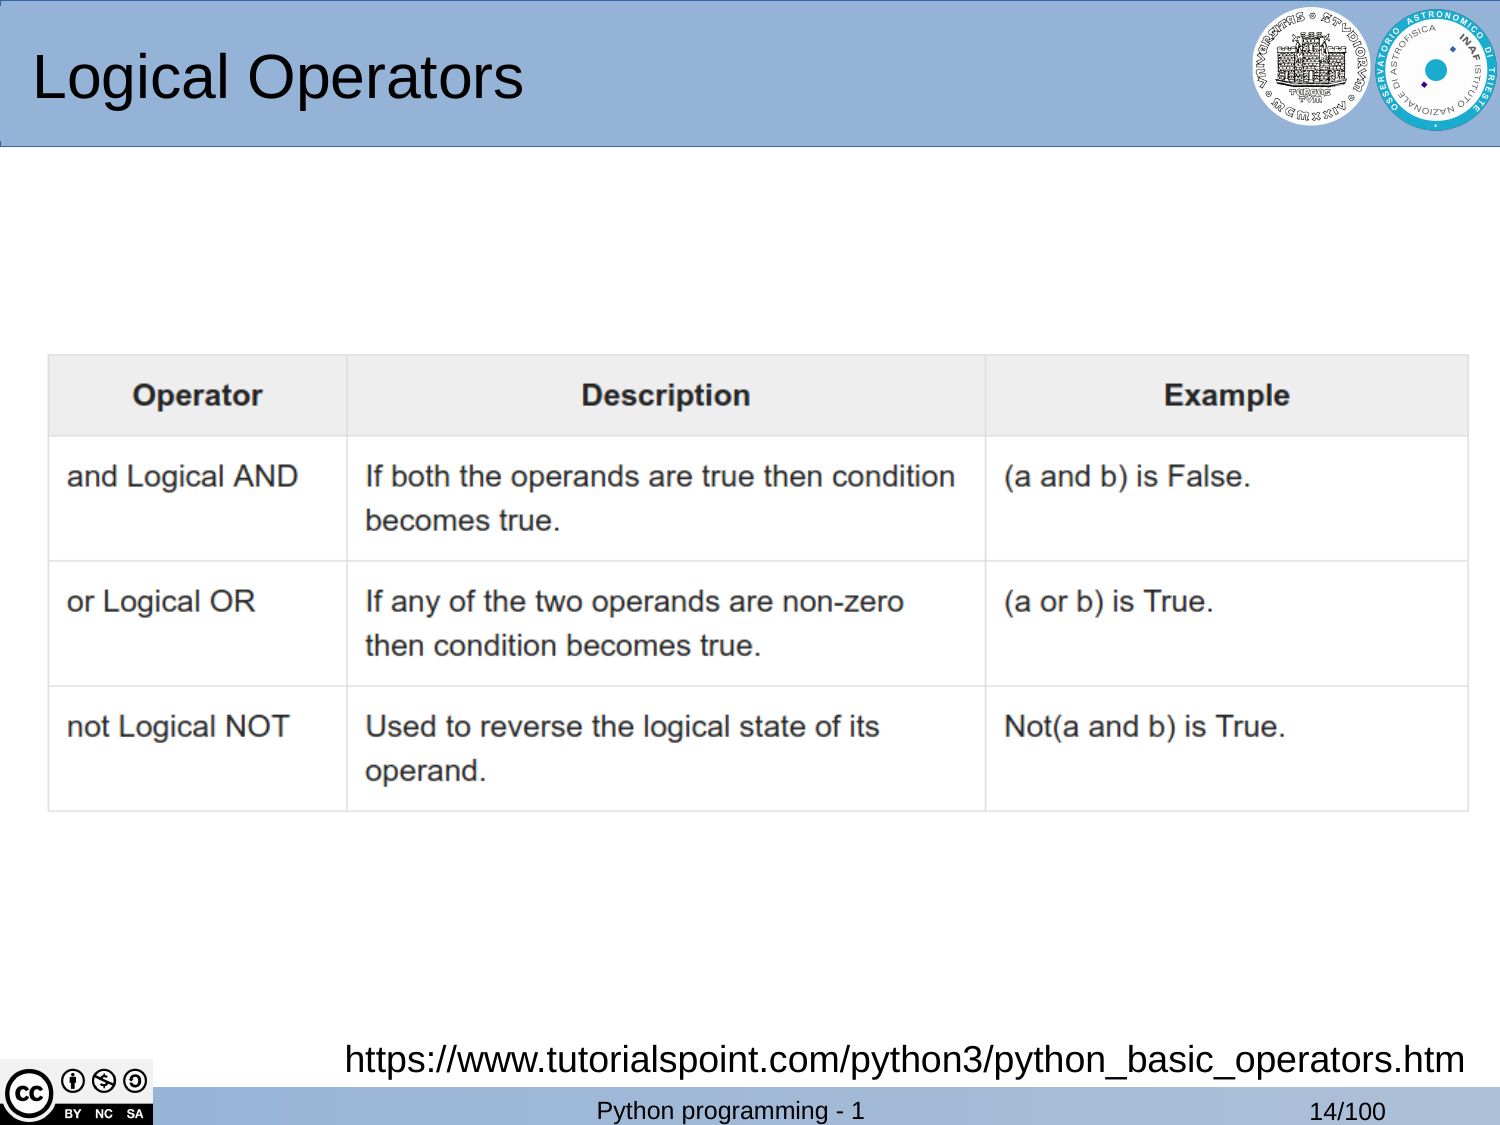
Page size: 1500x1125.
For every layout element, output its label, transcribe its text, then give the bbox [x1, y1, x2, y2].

text_box Logical Operators [0, 5, 1253, 141]
picture [0, 1059, 153, 1125]
list https://www.tutorialspoint.com/python3/python_basic_operators.htm [329, 1027, 1500, 1086]
picture [39, 347, 1478, 818]
picture [1253, 0, 1500, 156]
